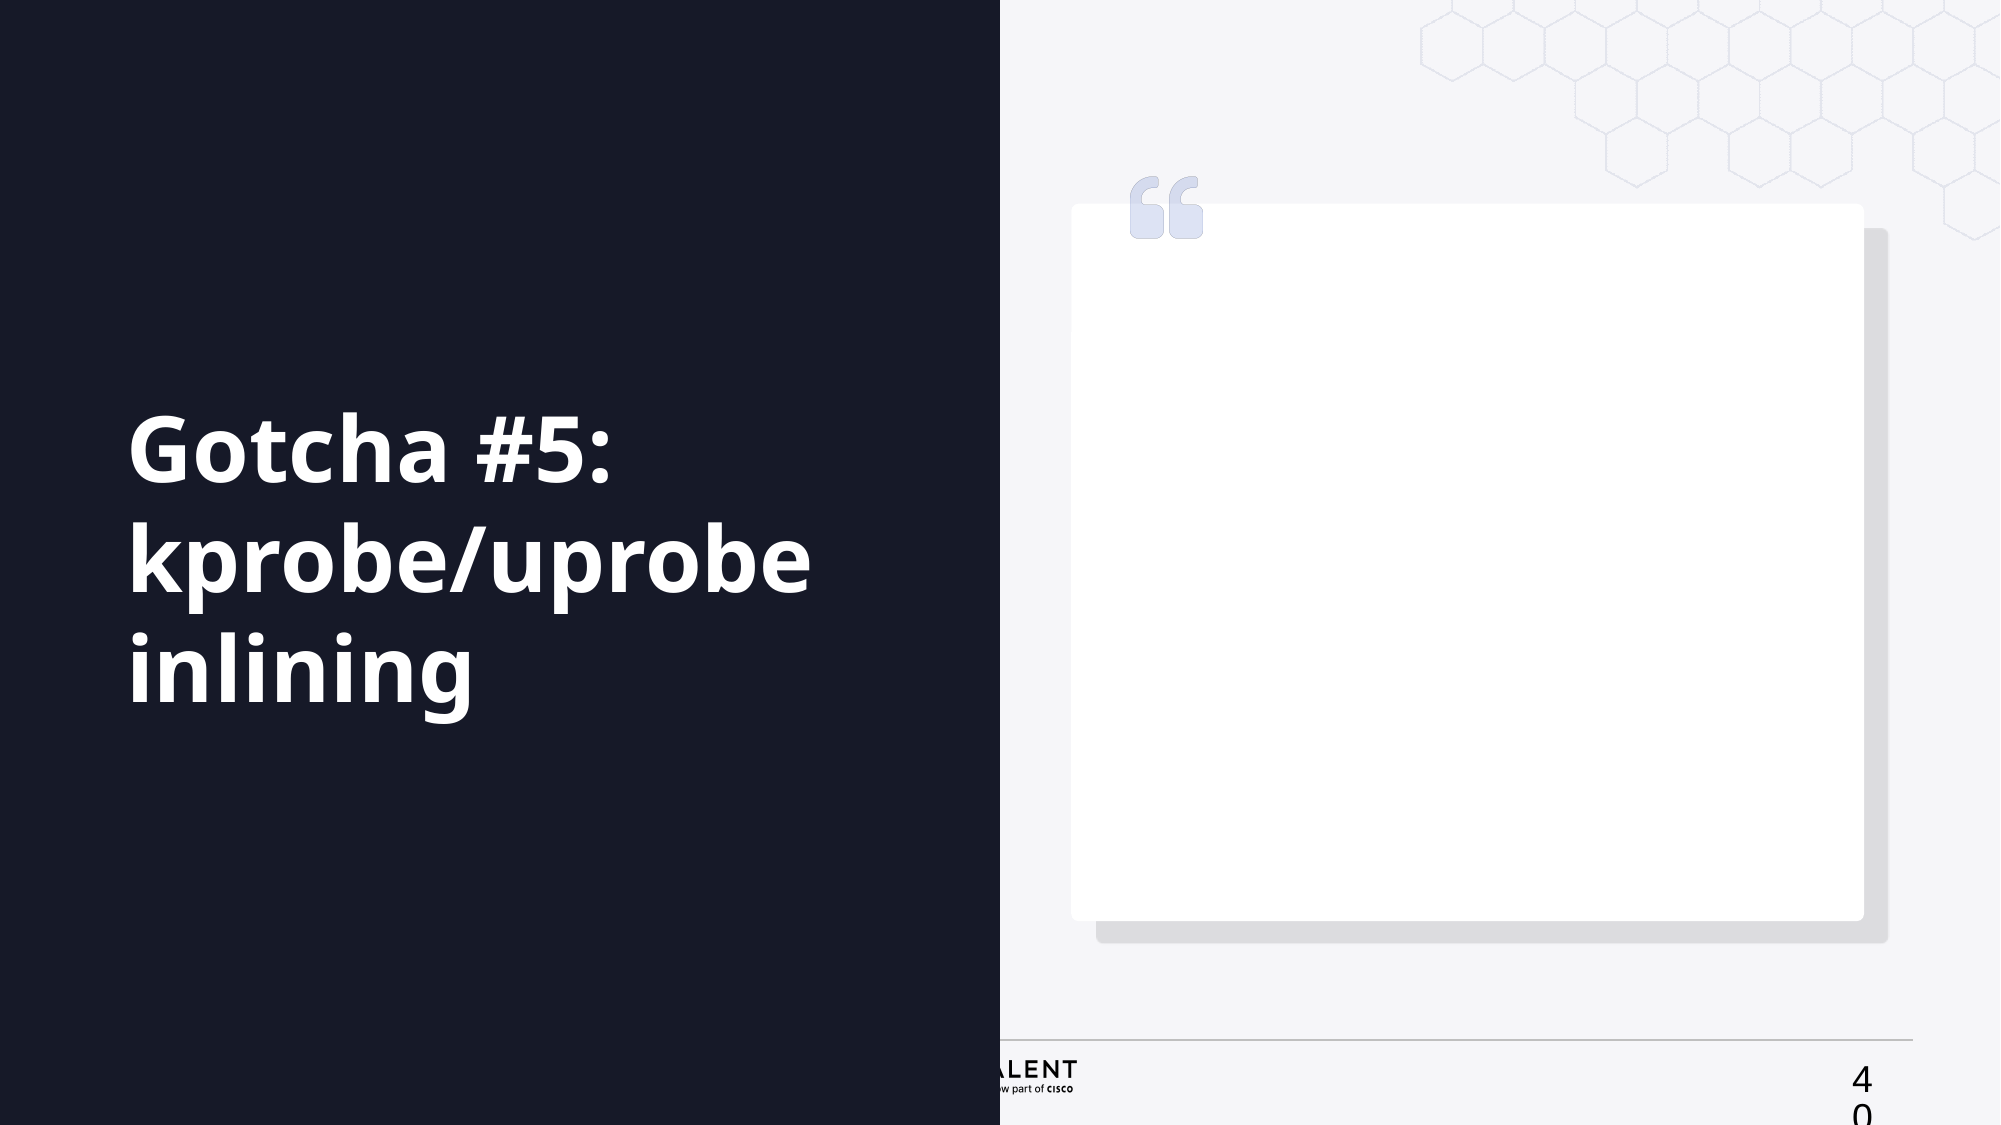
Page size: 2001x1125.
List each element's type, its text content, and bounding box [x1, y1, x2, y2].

picture [1857, 1107, 1868, 1125]
list Gotcha #5: kprobe/uprobe inlining [110, 383, 871, 621]
picture [1000, 0, 2000, 1125]
